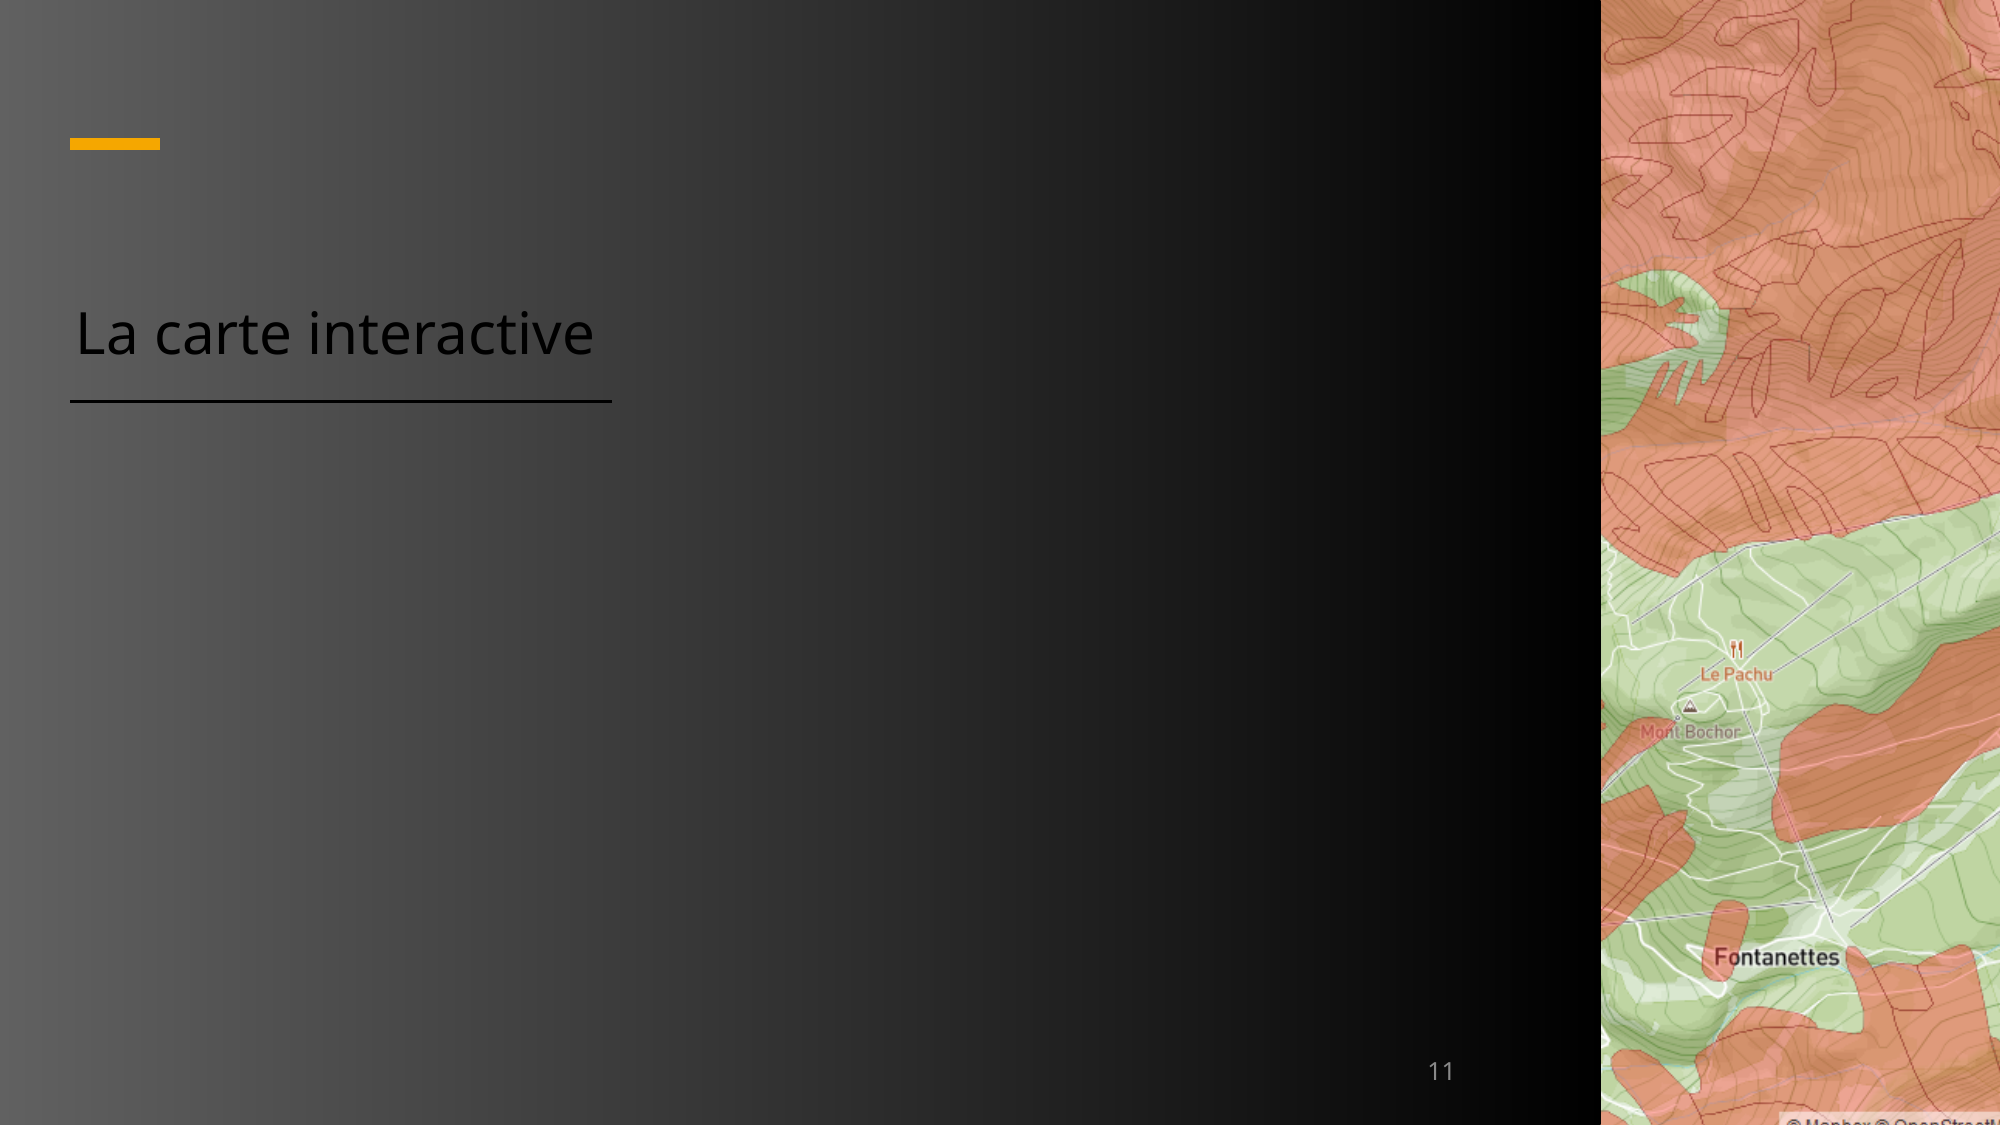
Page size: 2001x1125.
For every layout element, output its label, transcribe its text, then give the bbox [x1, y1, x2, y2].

picture [1601, 0, 2000, 1125]
title La carte interactive [60, 190, 625, 376]
text_box [0, 0, 1863, 1125]
